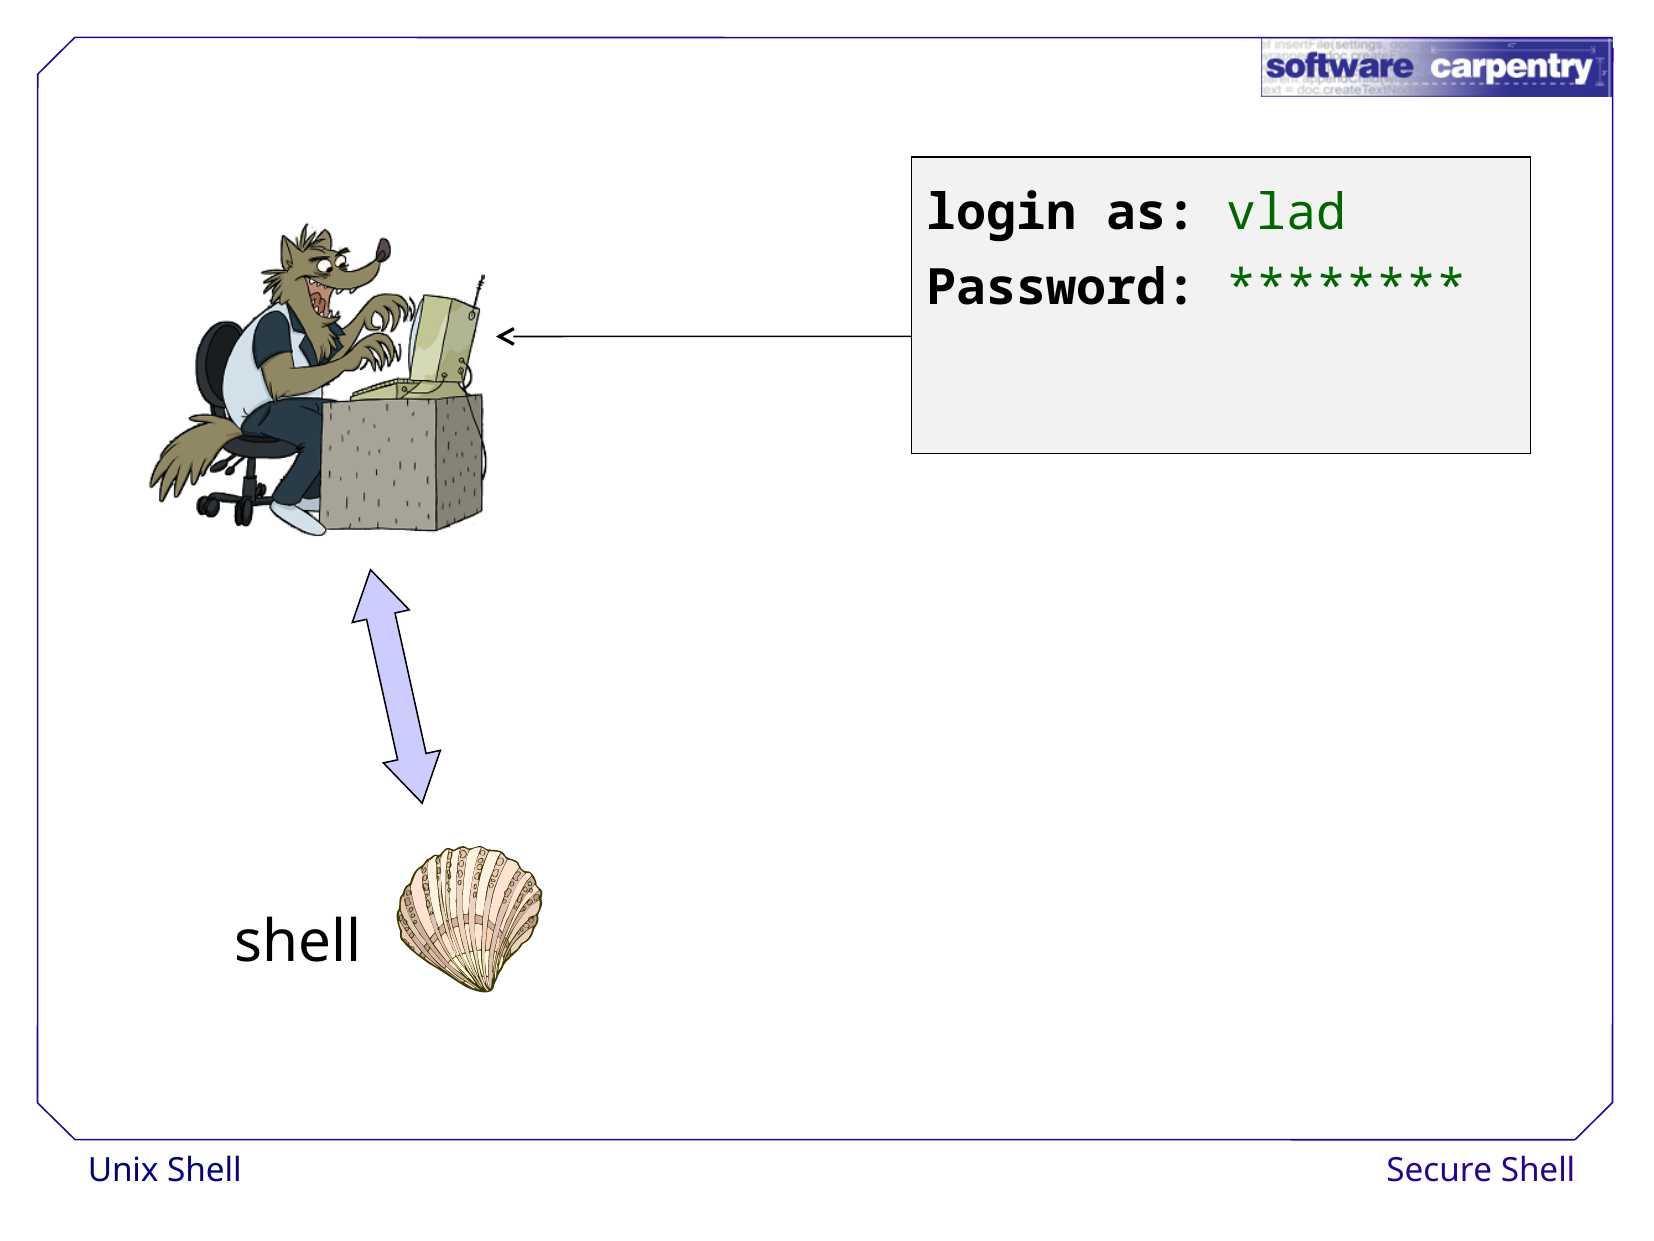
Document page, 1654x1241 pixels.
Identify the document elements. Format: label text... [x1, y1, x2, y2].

text_box shell [145, 860, 395, 981]
picture [137, 203, 516, 567]
text_box login as: vlad Password: ******** [911, 156, 1531, 454]
picture [395, 843, 545, 997]
picture [1261, 39, 1613, 97]
text_box [352, 569, 441, 804]
